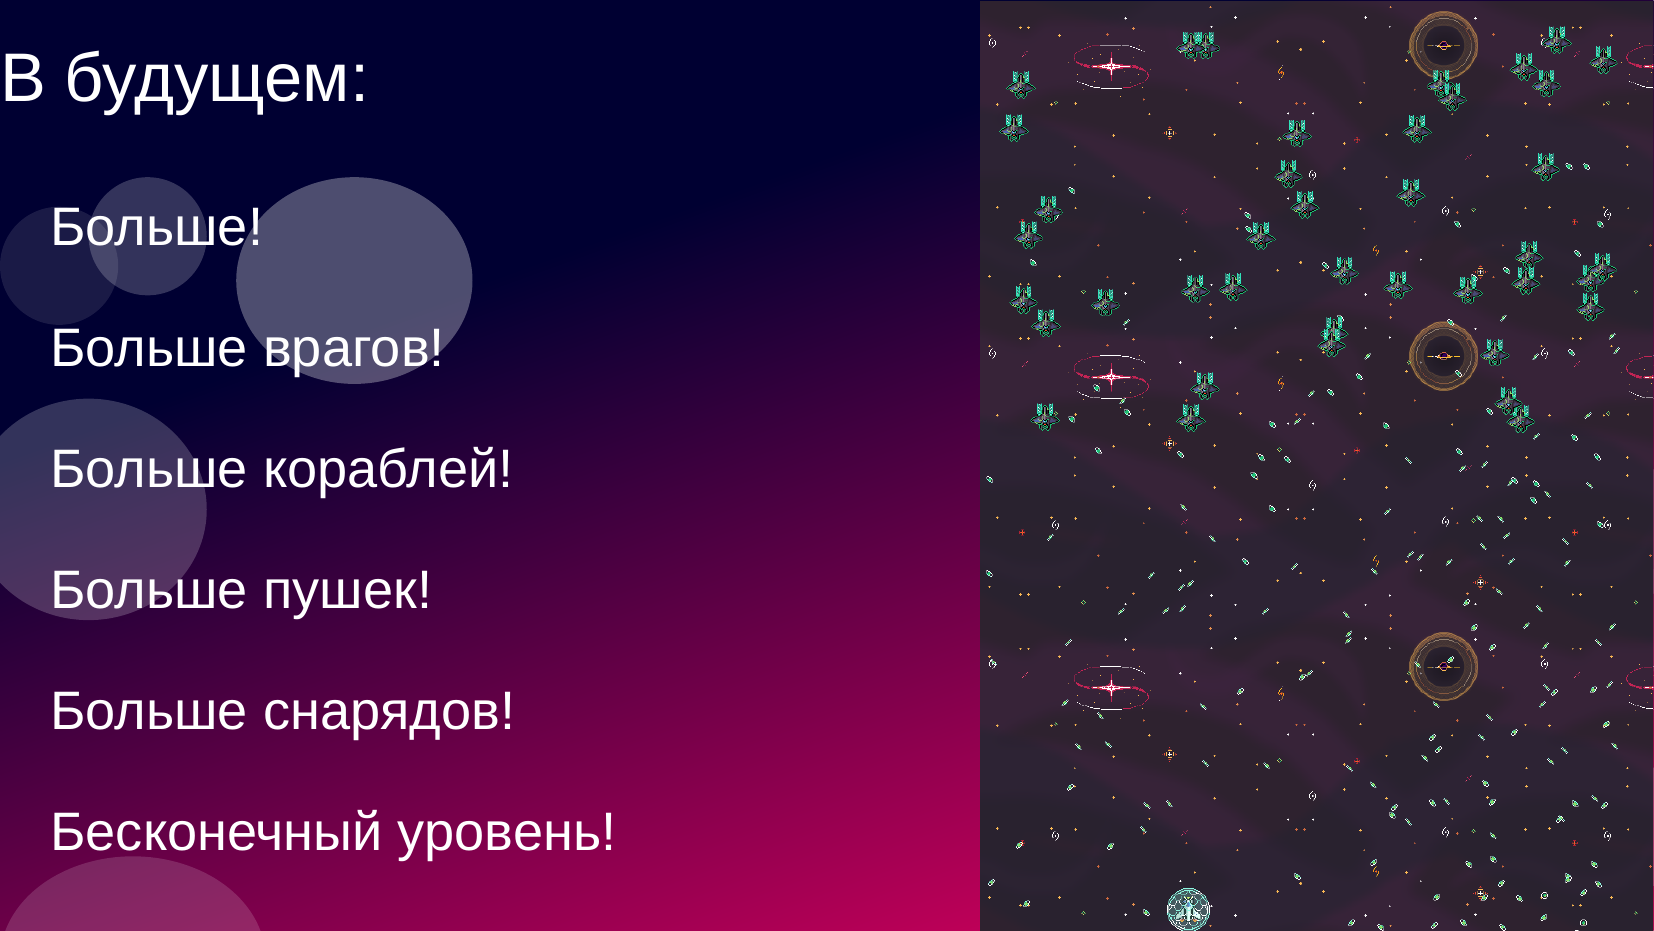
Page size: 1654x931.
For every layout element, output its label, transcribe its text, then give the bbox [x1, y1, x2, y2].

text_box Больше! Больше врагов! Больше кораблей! Больше пушек! Больше снарядов! Бесконечный уровень! [29, 188, 739, 931]
title В будущем: [0, 0, 454, 156]
picture [980, 1, 1654, 931]
